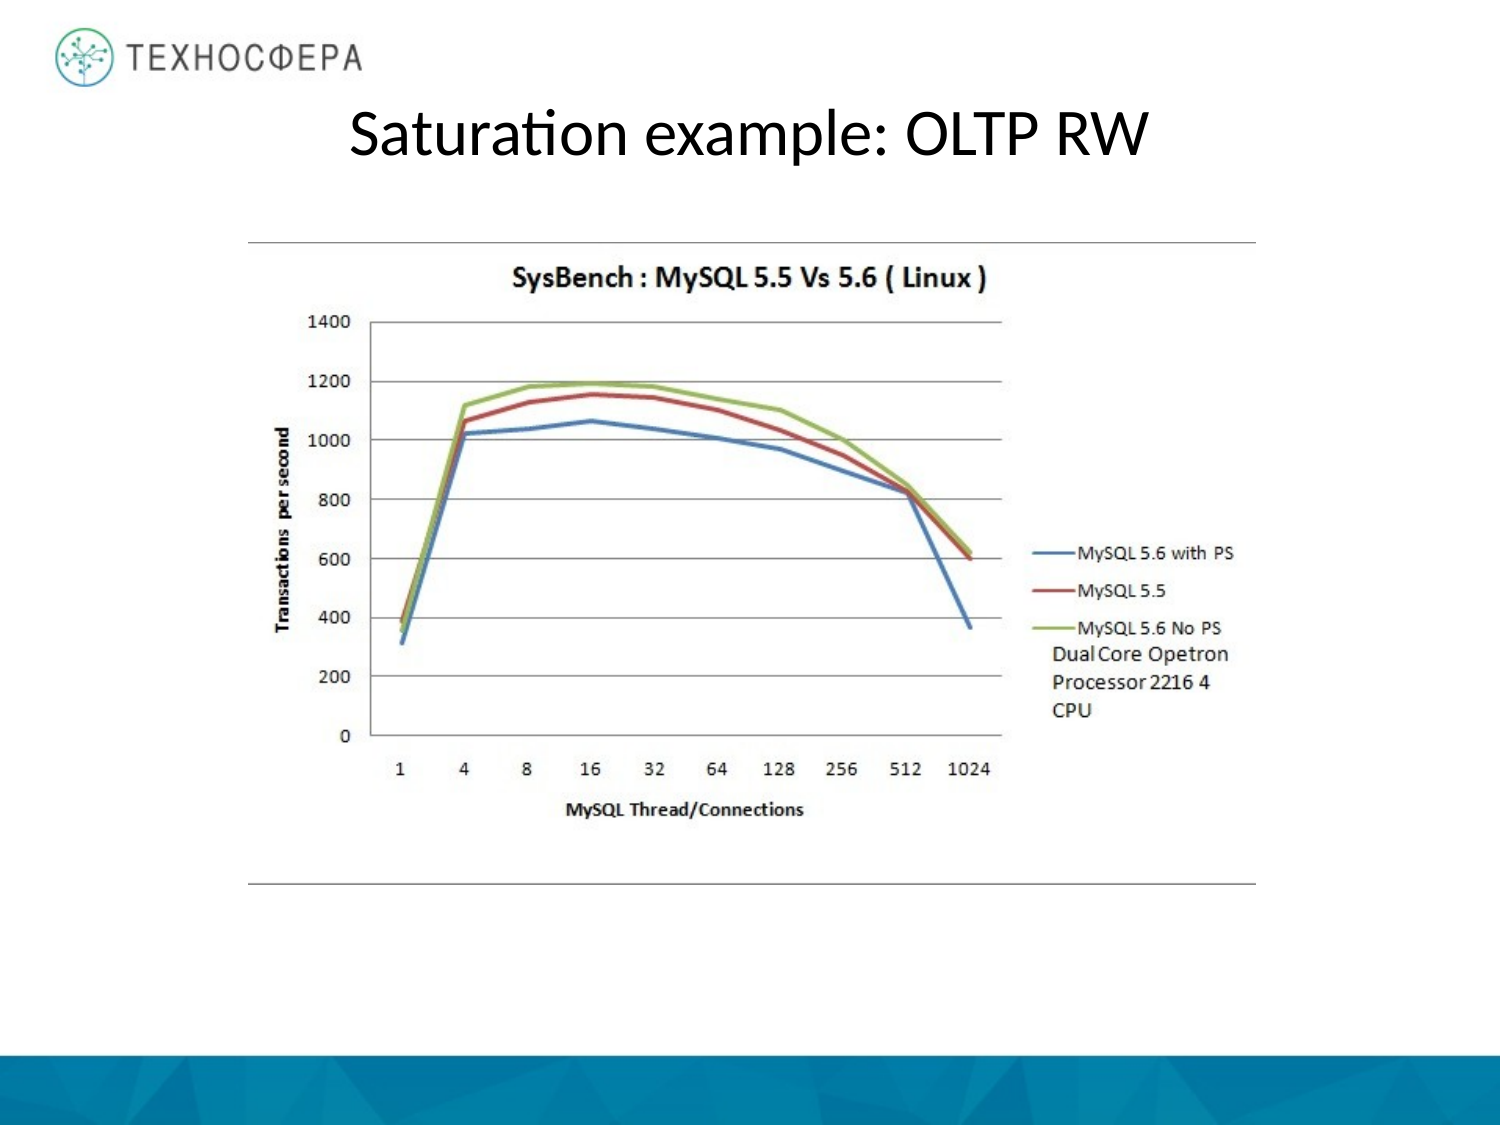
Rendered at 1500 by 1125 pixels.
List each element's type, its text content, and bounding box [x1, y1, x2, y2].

title Saturation example: OLTP RW [75, 45, 1425, 233]
picture [0, 0, 1500, 1057]
